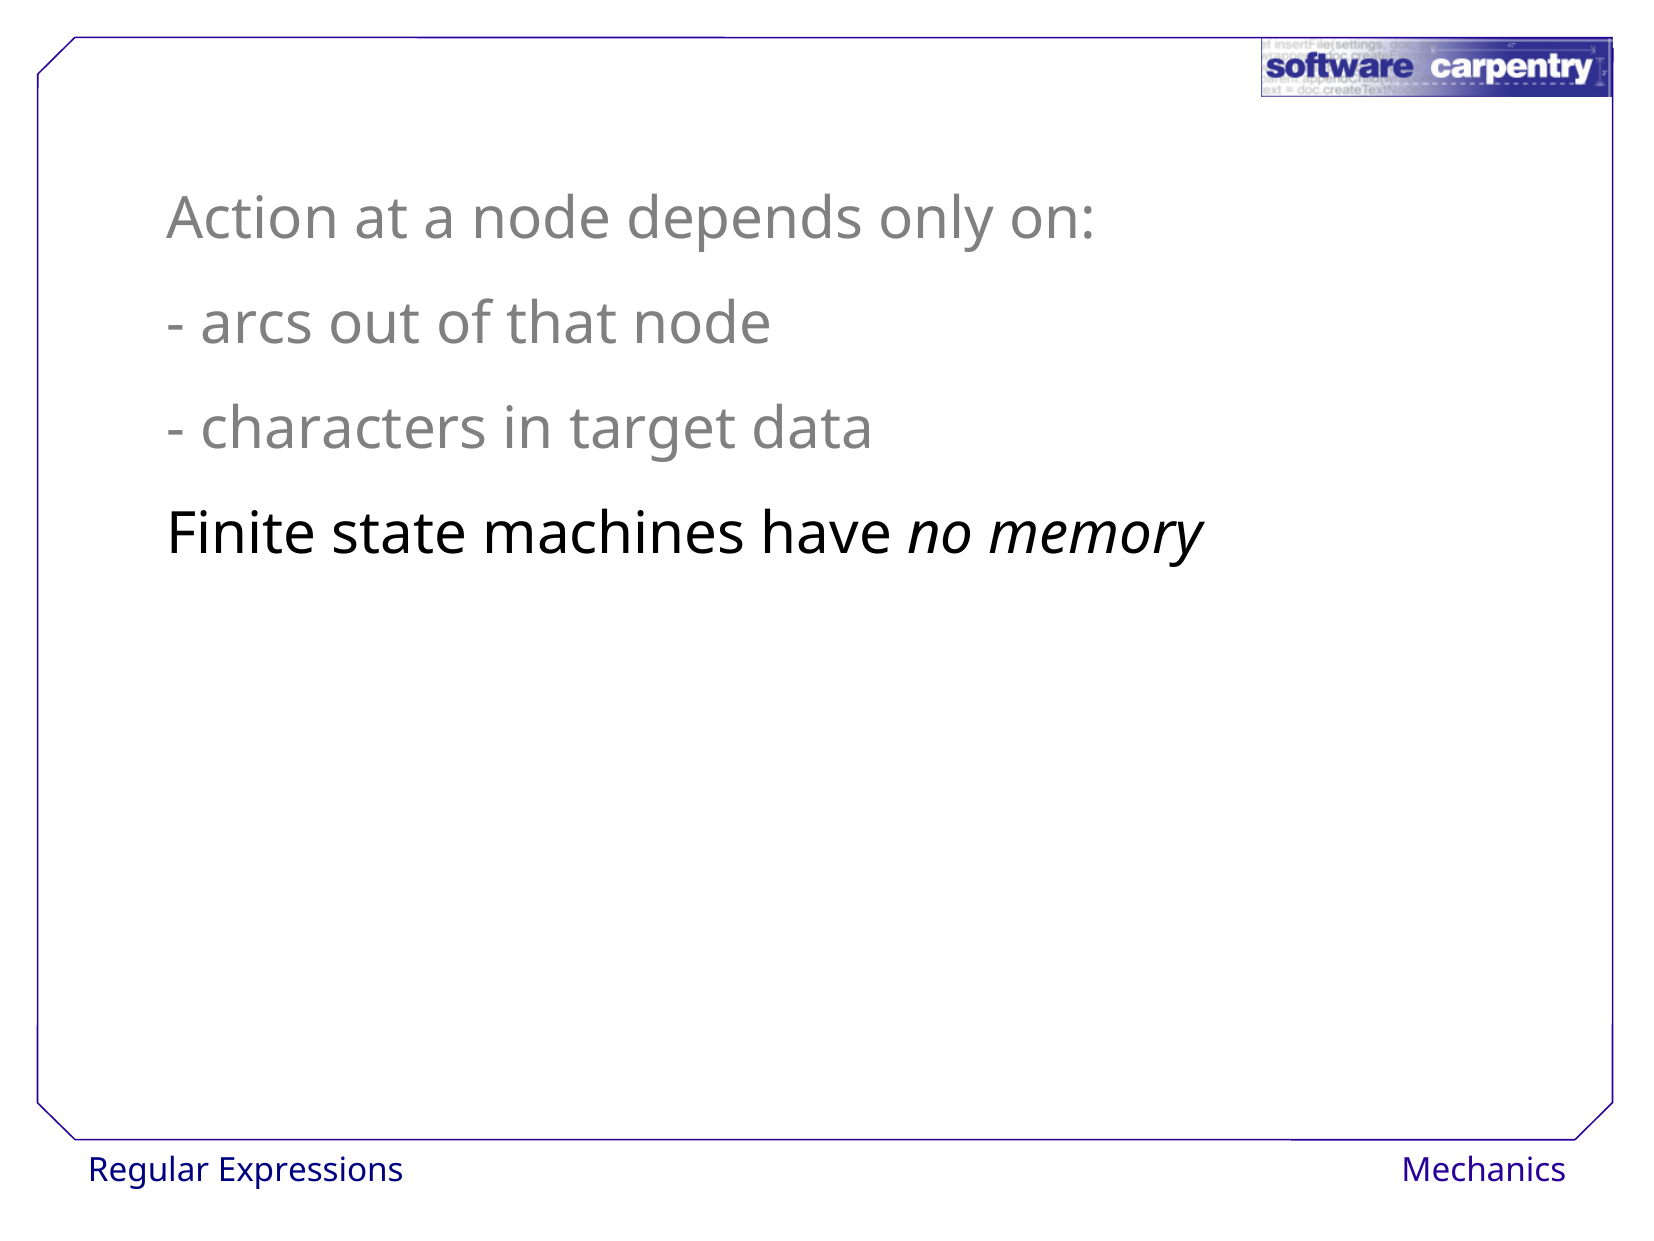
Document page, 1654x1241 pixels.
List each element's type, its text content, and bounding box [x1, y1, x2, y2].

text_box Action at a node depends only on: - arcs out of that node - characters in target data Finite state machines have no memory [151, 137, 1530, 574]
picture [1261, 39, 1613, 97]
